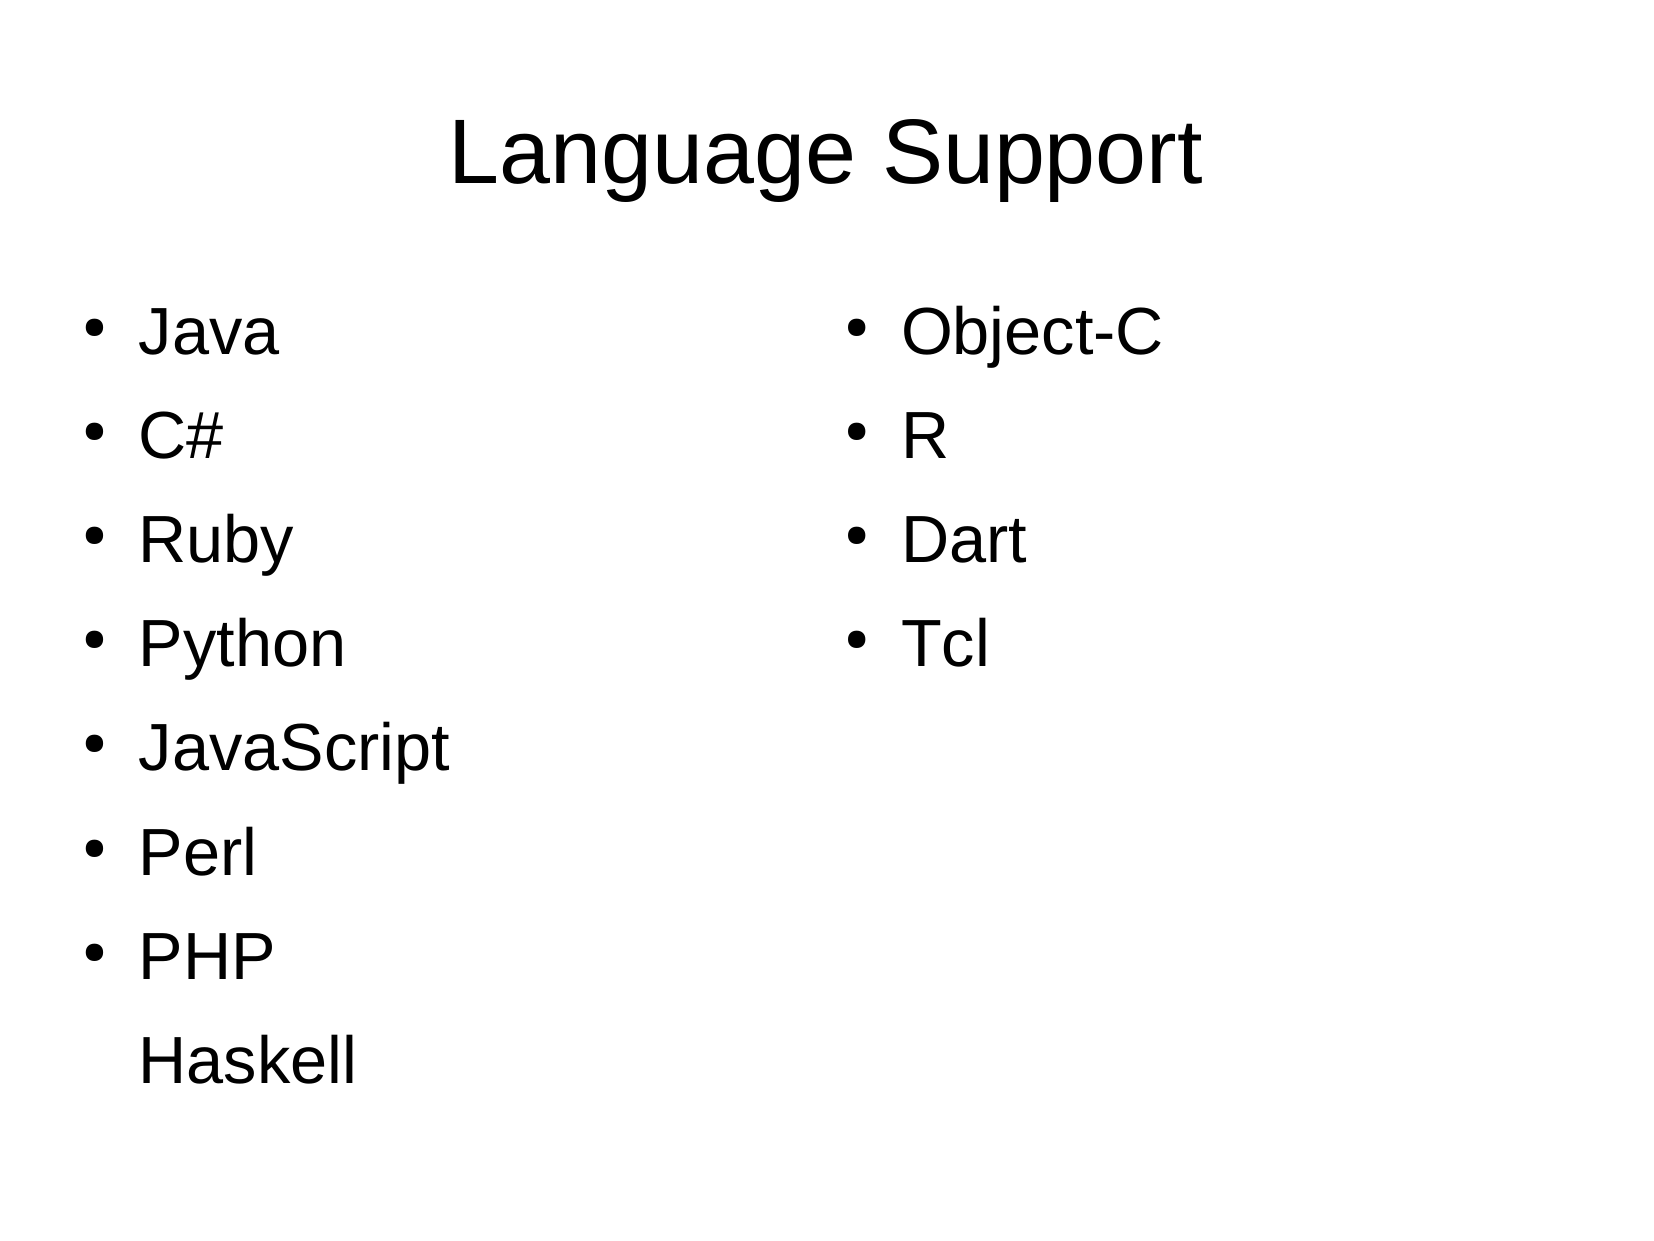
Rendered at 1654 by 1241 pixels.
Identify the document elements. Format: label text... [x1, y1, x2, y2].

list Object-C R Dart Tcl [844, 290, 1571, 1109]
list Java C# Ruby Python JavaScript Perl PHP Haskell [82, 290, 809, 1109]
title Language Support [82, 49, 1571, 257]
